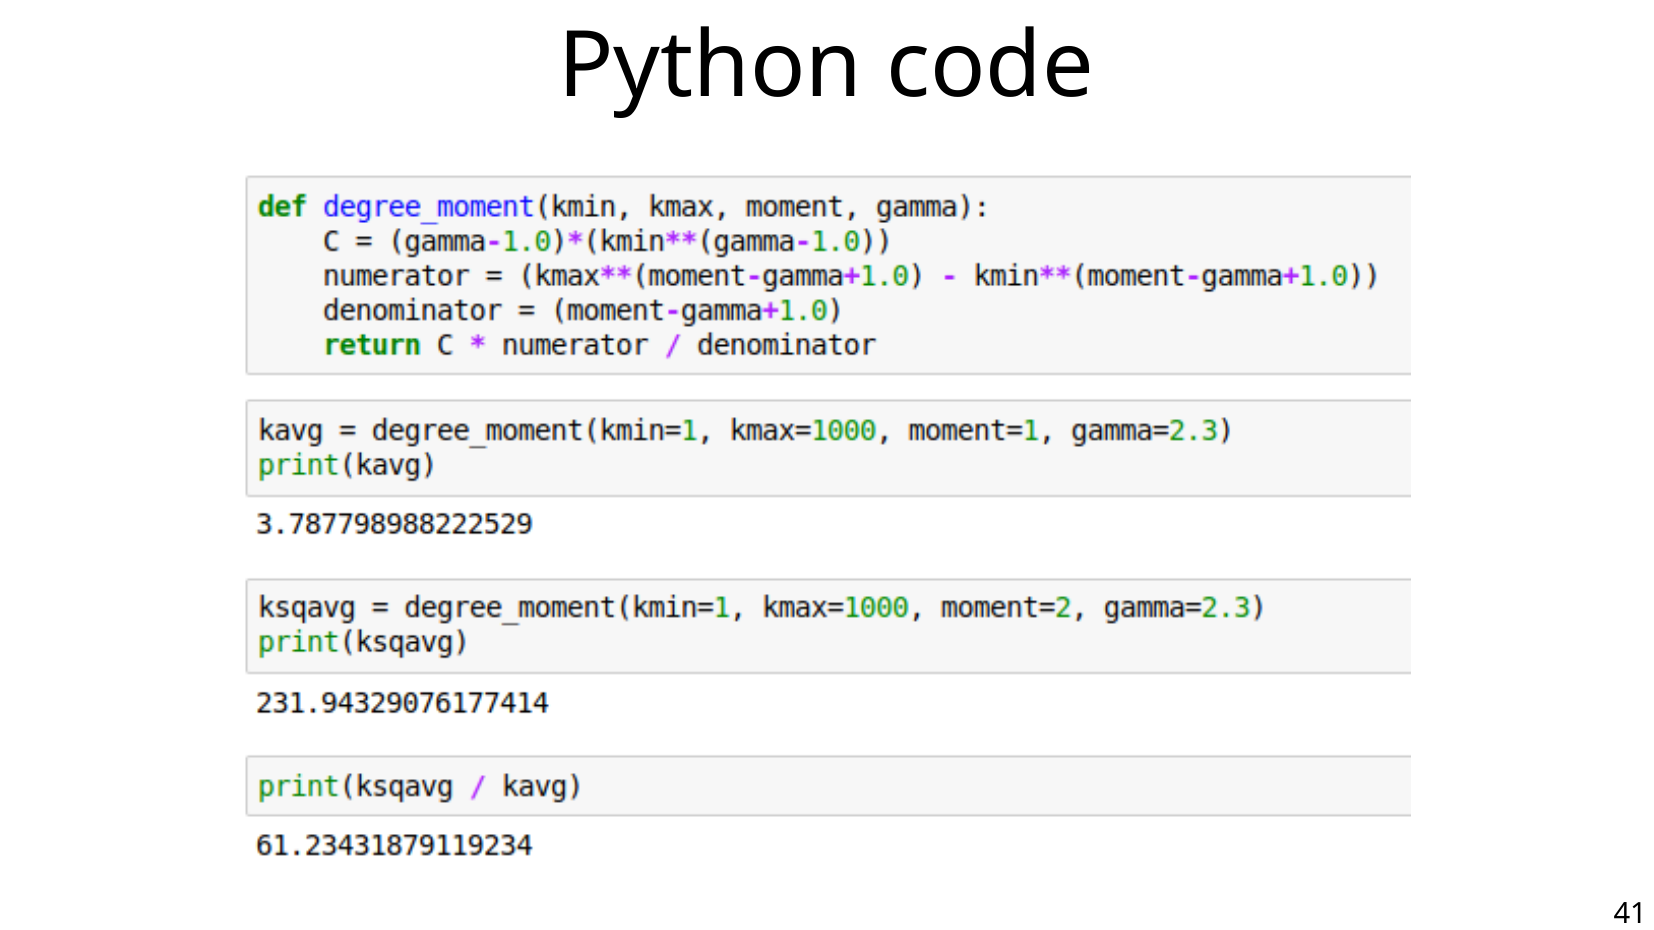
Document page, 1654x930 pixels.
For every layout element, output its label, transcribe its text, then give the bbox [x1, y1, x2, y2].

title Python code [82, 1, 1571, 120]
picture [242, 164, 1411, 882]
